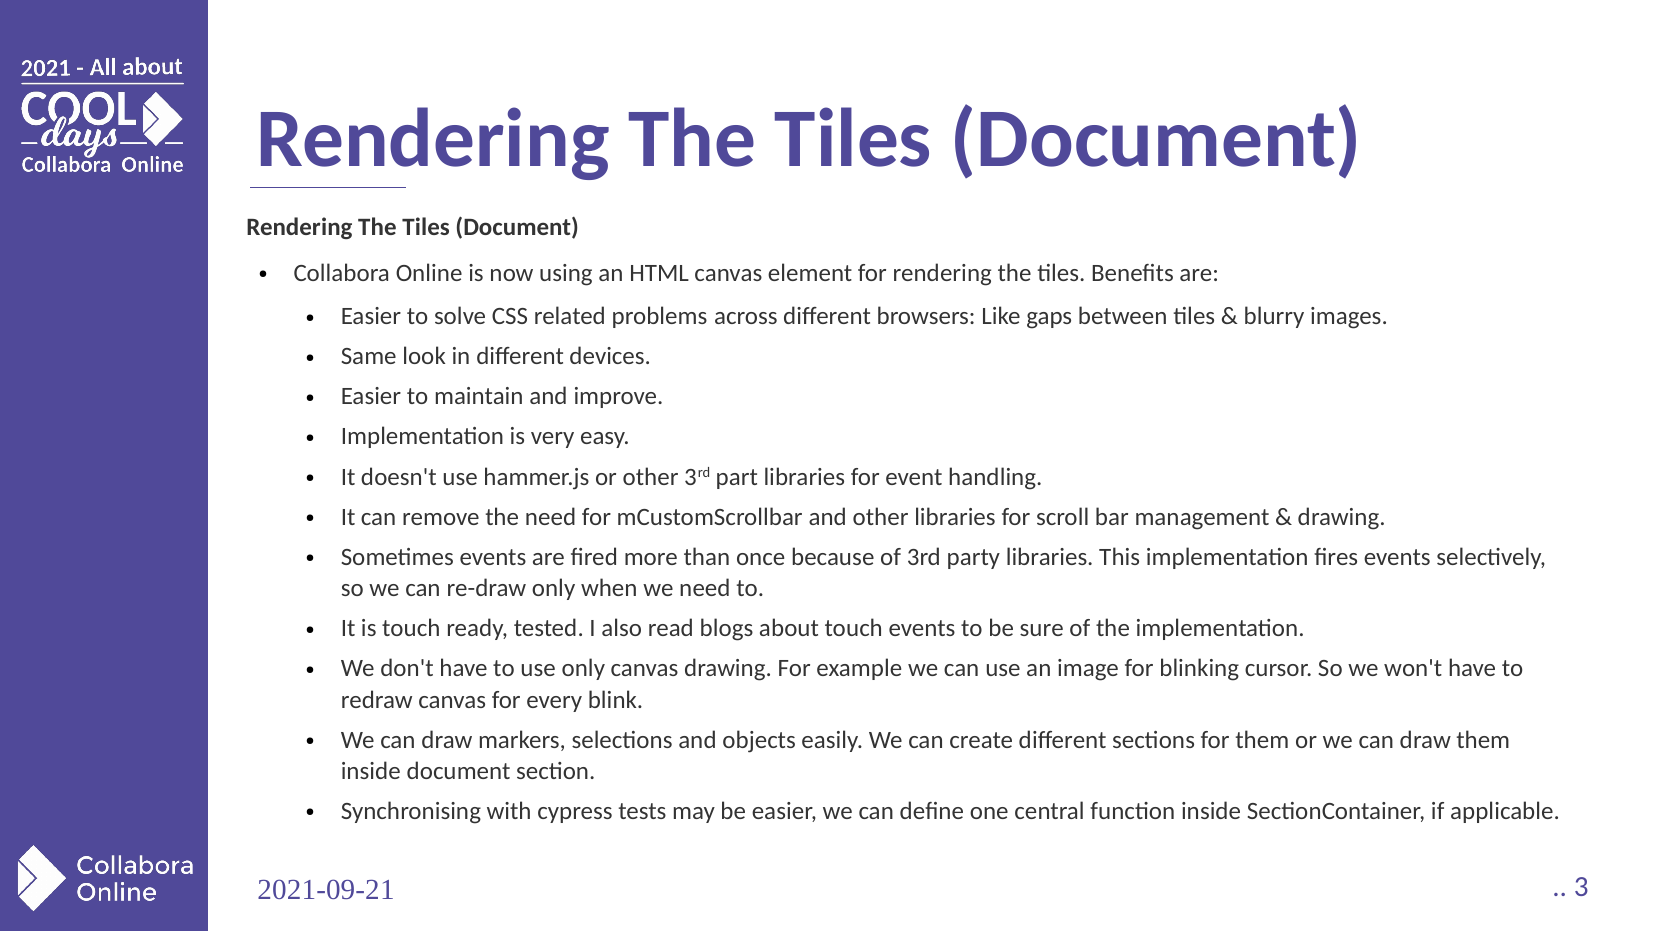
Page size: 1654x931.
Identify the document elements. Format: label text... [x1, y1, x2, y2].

list Rendering The Tiles (Document) Collabora Online is now using an HTML canvas element for rendering the tiles. Benefits are: Easier to solve CSS related problems across different browsers: Like gaps between tiles & blurry images. Same look in different devices. Easier to maintain and improve. Implementation is very easy. It doesn't use hammer.js or other 3rd part libraries for event handling. It can remove the need for mCustomScrollbar and other libraries for scroll bar management & drawing. Sometimes events are fired more than once because of 3rd party libraries. This implementation fires events selectively, so we can re-draw only when we need to. It is touch ready, tested. I also read blogs about touch events to be sure of the implementation. We don't have to use only canvas drawing. For example we can use an image for blinking cursor. So we won't have to redraw canvas for every blink. We can draw markers, selections and objects easily. We can create different sections for them or we can draw them inside document section. Synchronising with cypress tests may be easier, we can define one central function inside SectionContainer, if applicable. [246, 210, 1565, 832]
picture [13, 840, 197, 916]
title Rendering The Tiles (Document) [256, 56, 1654, 188]
picture [21, 57, 184, 172]
